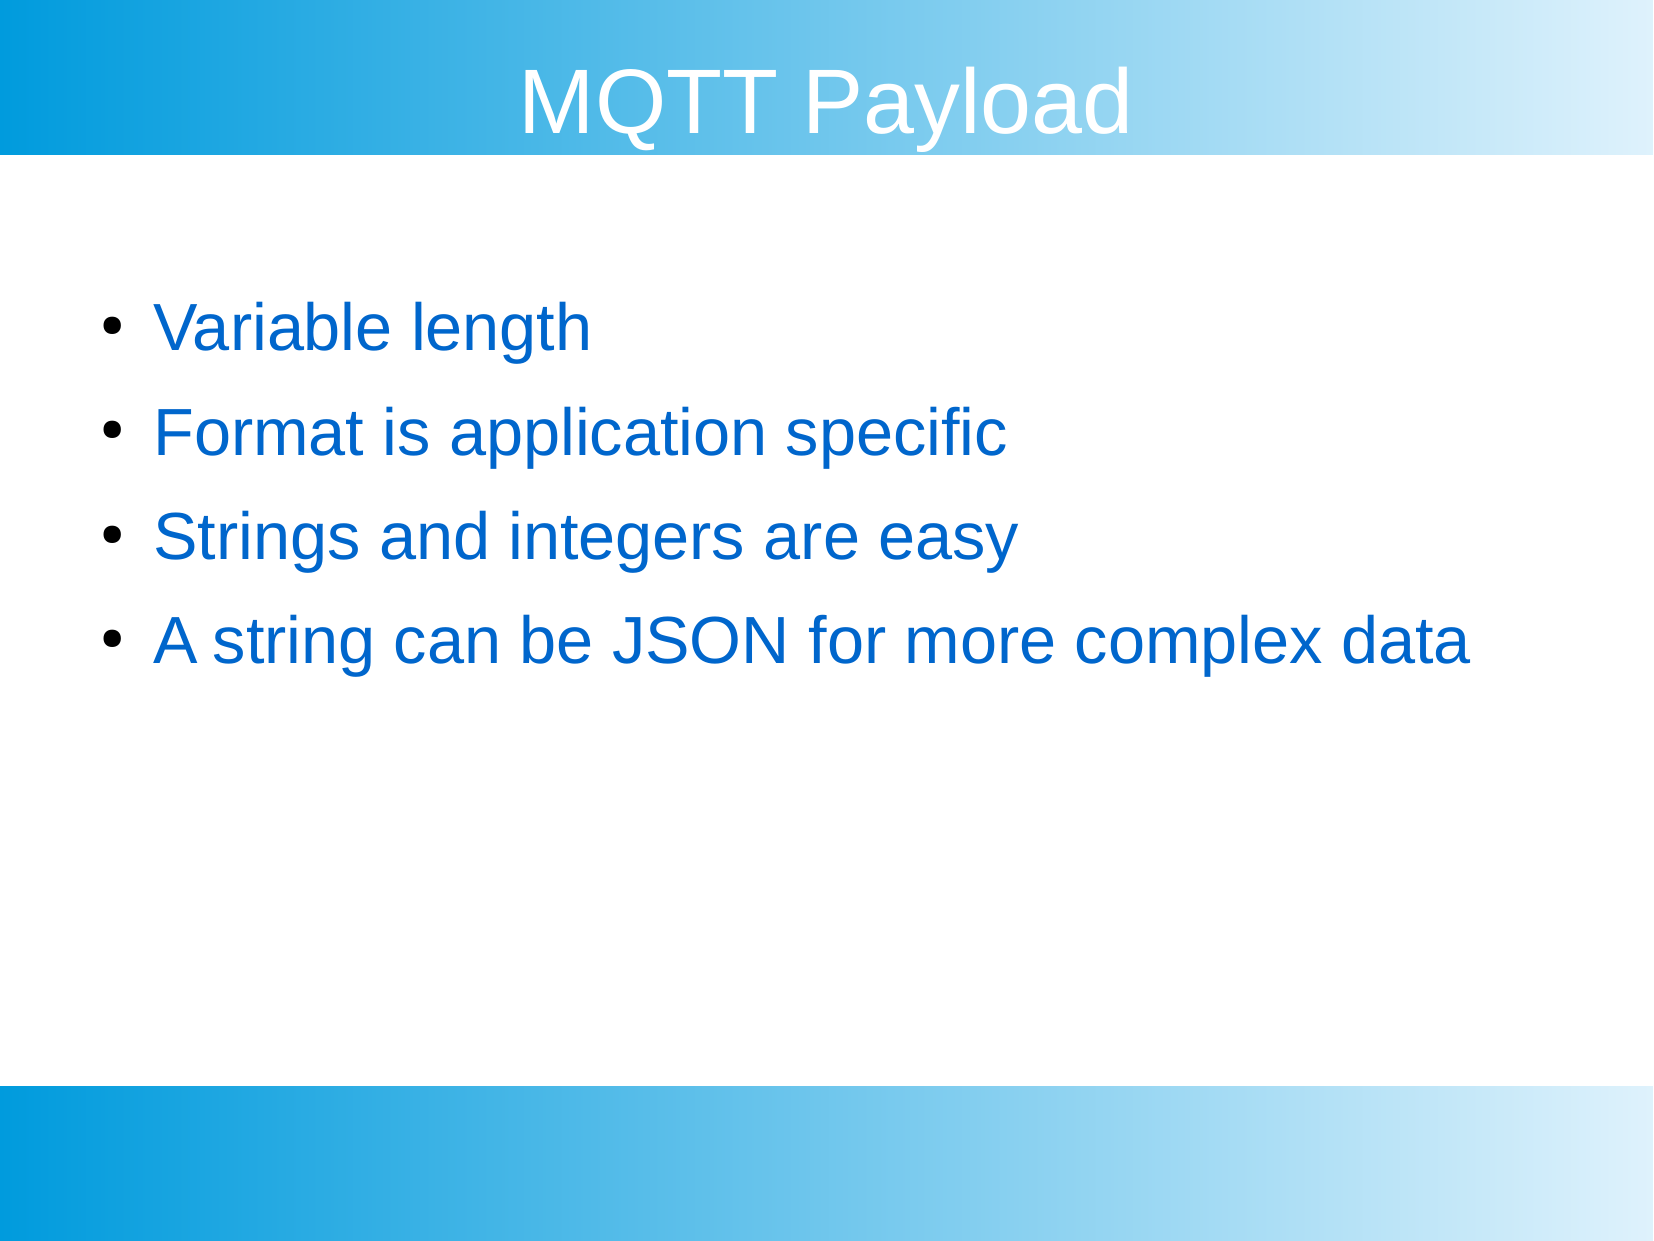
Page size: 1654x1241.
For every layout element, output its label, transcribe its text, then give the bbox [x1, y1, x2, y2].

title MQTT Payload [82, 49, 1571, 155]
list Variable length Format is application specific Strings and integers are easy A string can be JSON for more complex data [82, 290, 1571, 1010]
